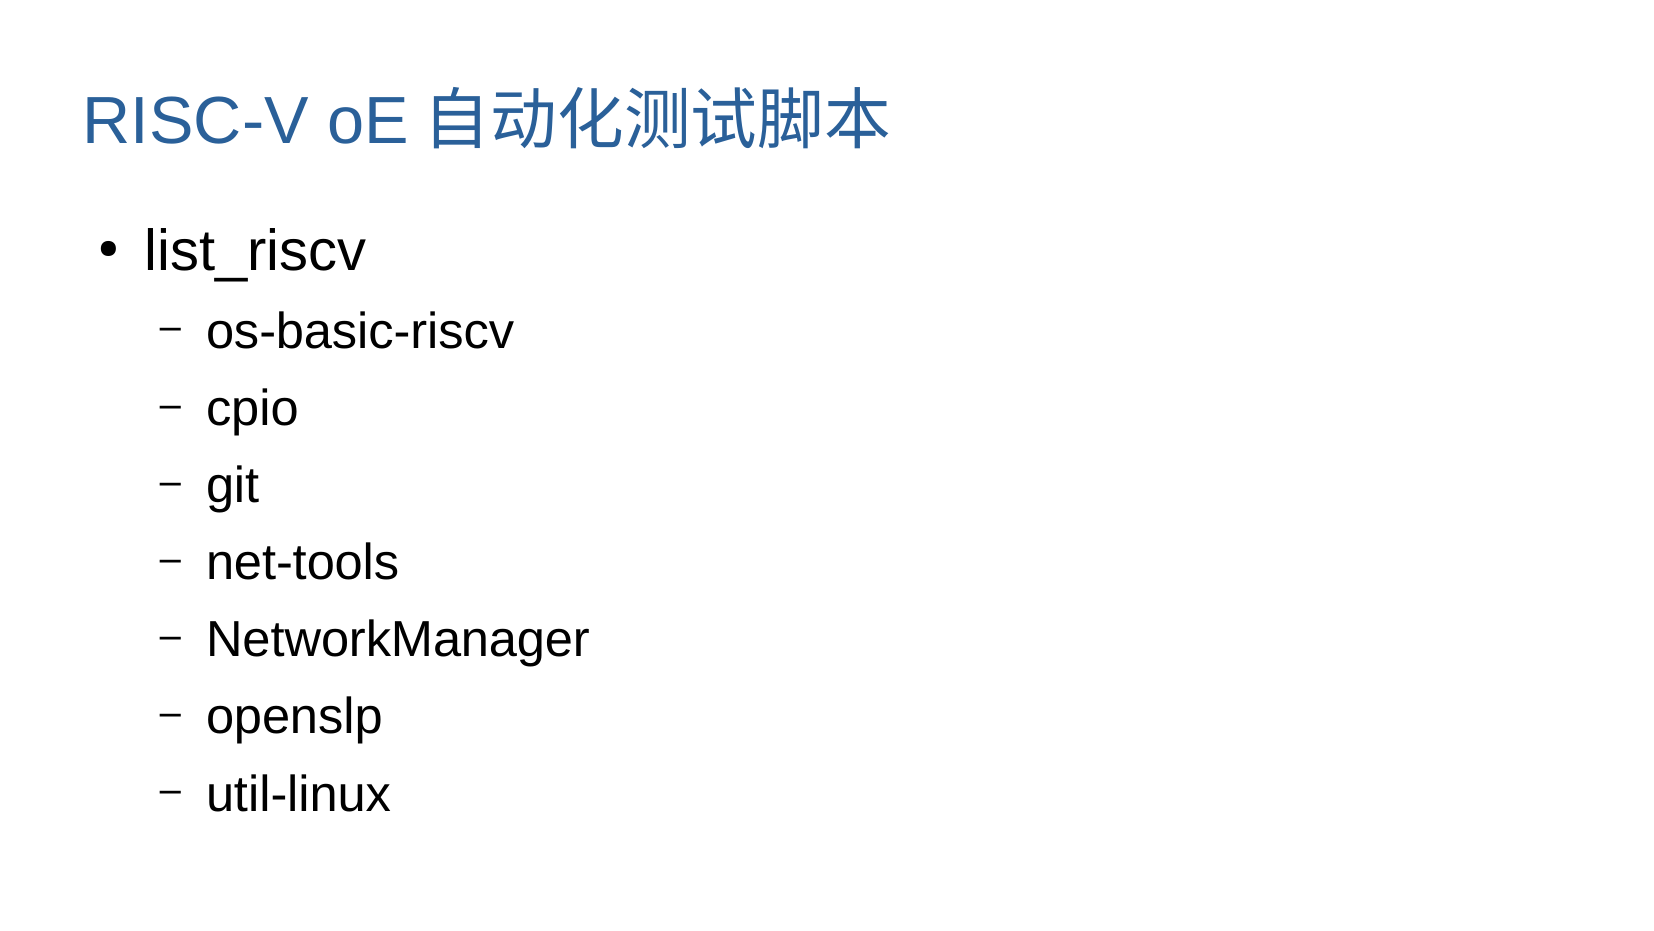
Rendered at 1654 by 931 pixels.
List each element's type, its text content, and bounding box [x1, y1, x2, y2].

list list_riscv os-basic-riscv cpio git net-tools NetworkManager openslp util-linux [82, 217, 1426, 826]
title RISC-V oE自动化测试脚本 [82, 37, 1571, 193]
